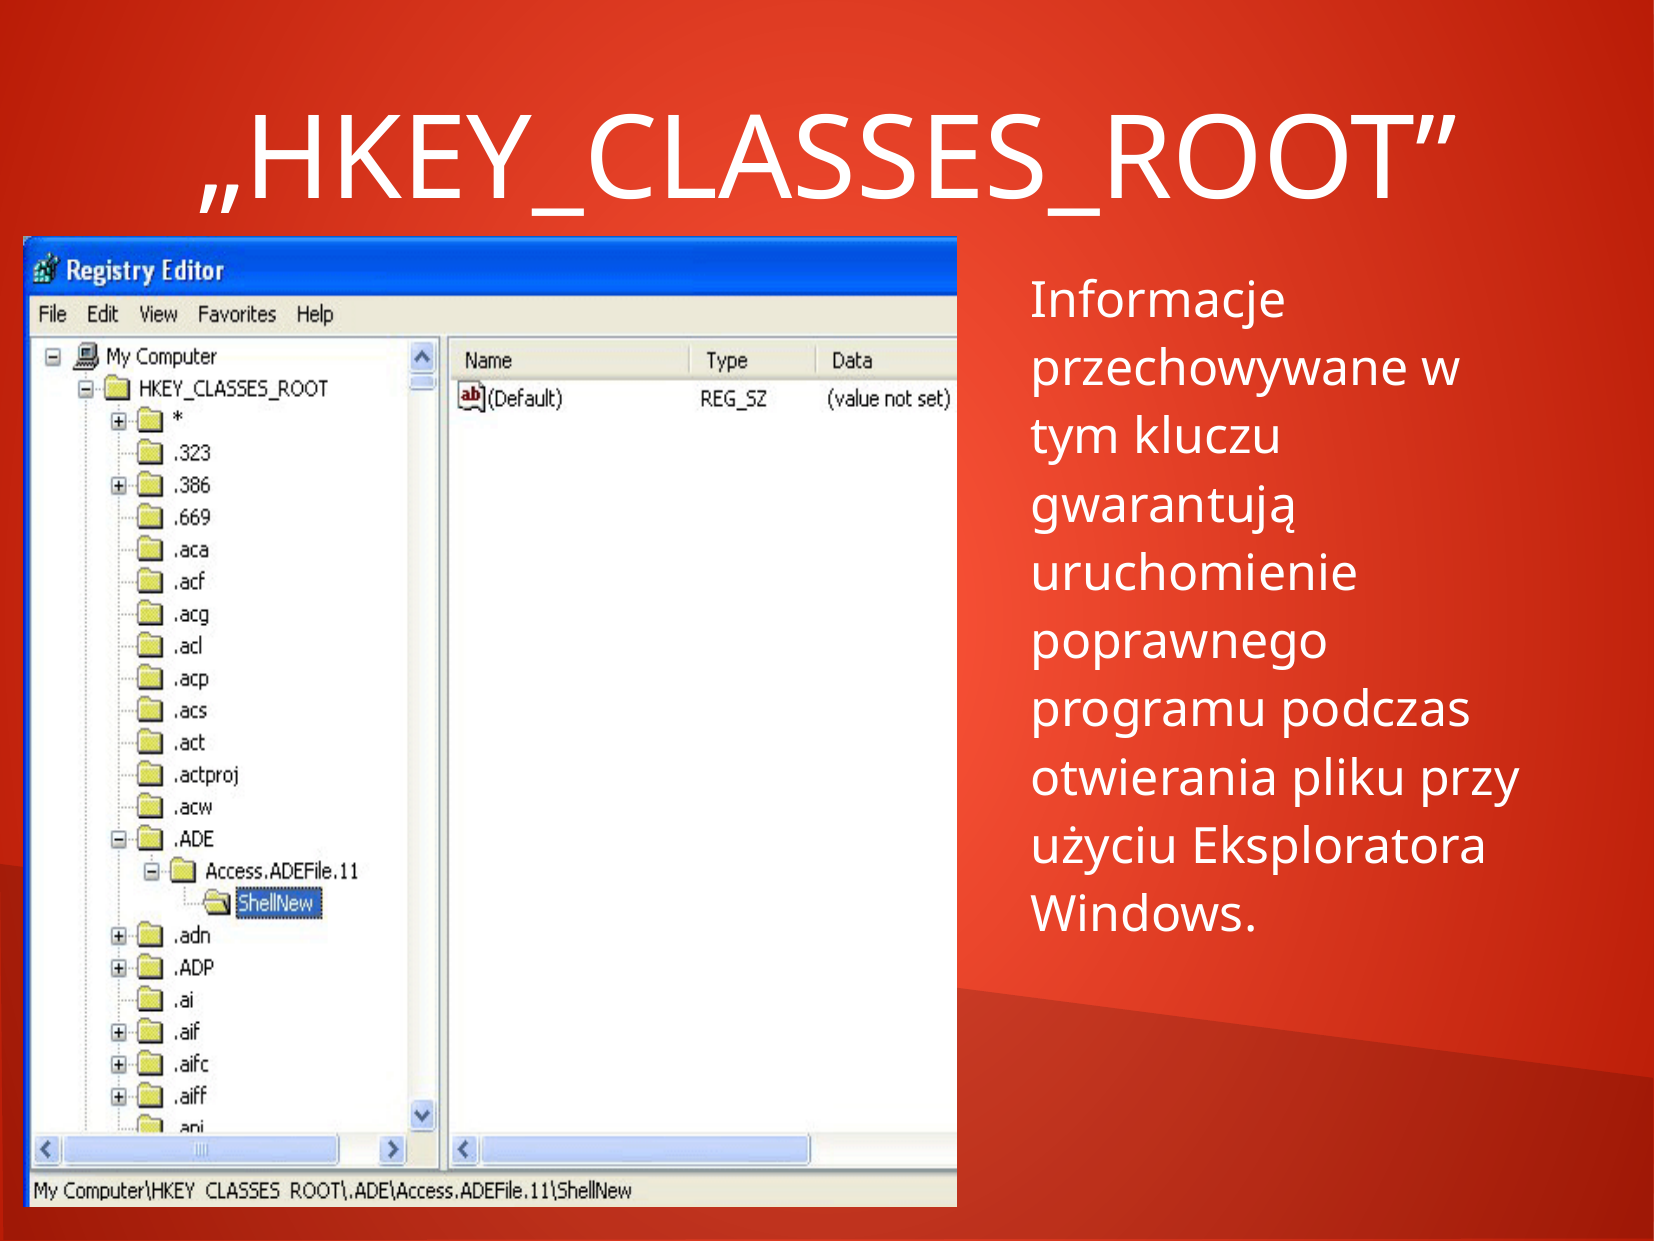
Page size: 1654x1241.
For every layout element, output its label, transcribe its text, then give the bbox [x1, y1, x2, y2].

text_box Informacje przechowywane w tym kluczu gwarantują uruchomienie poprawnego programu podczas otwierania pliku przy użyciu Eksploratora Windows. [1015, 256, 1571, 758]
picture [23, 236, 957, 1207]
title „HKEY_CLASSES_ROOT” [82, 49, 1571, 257]
